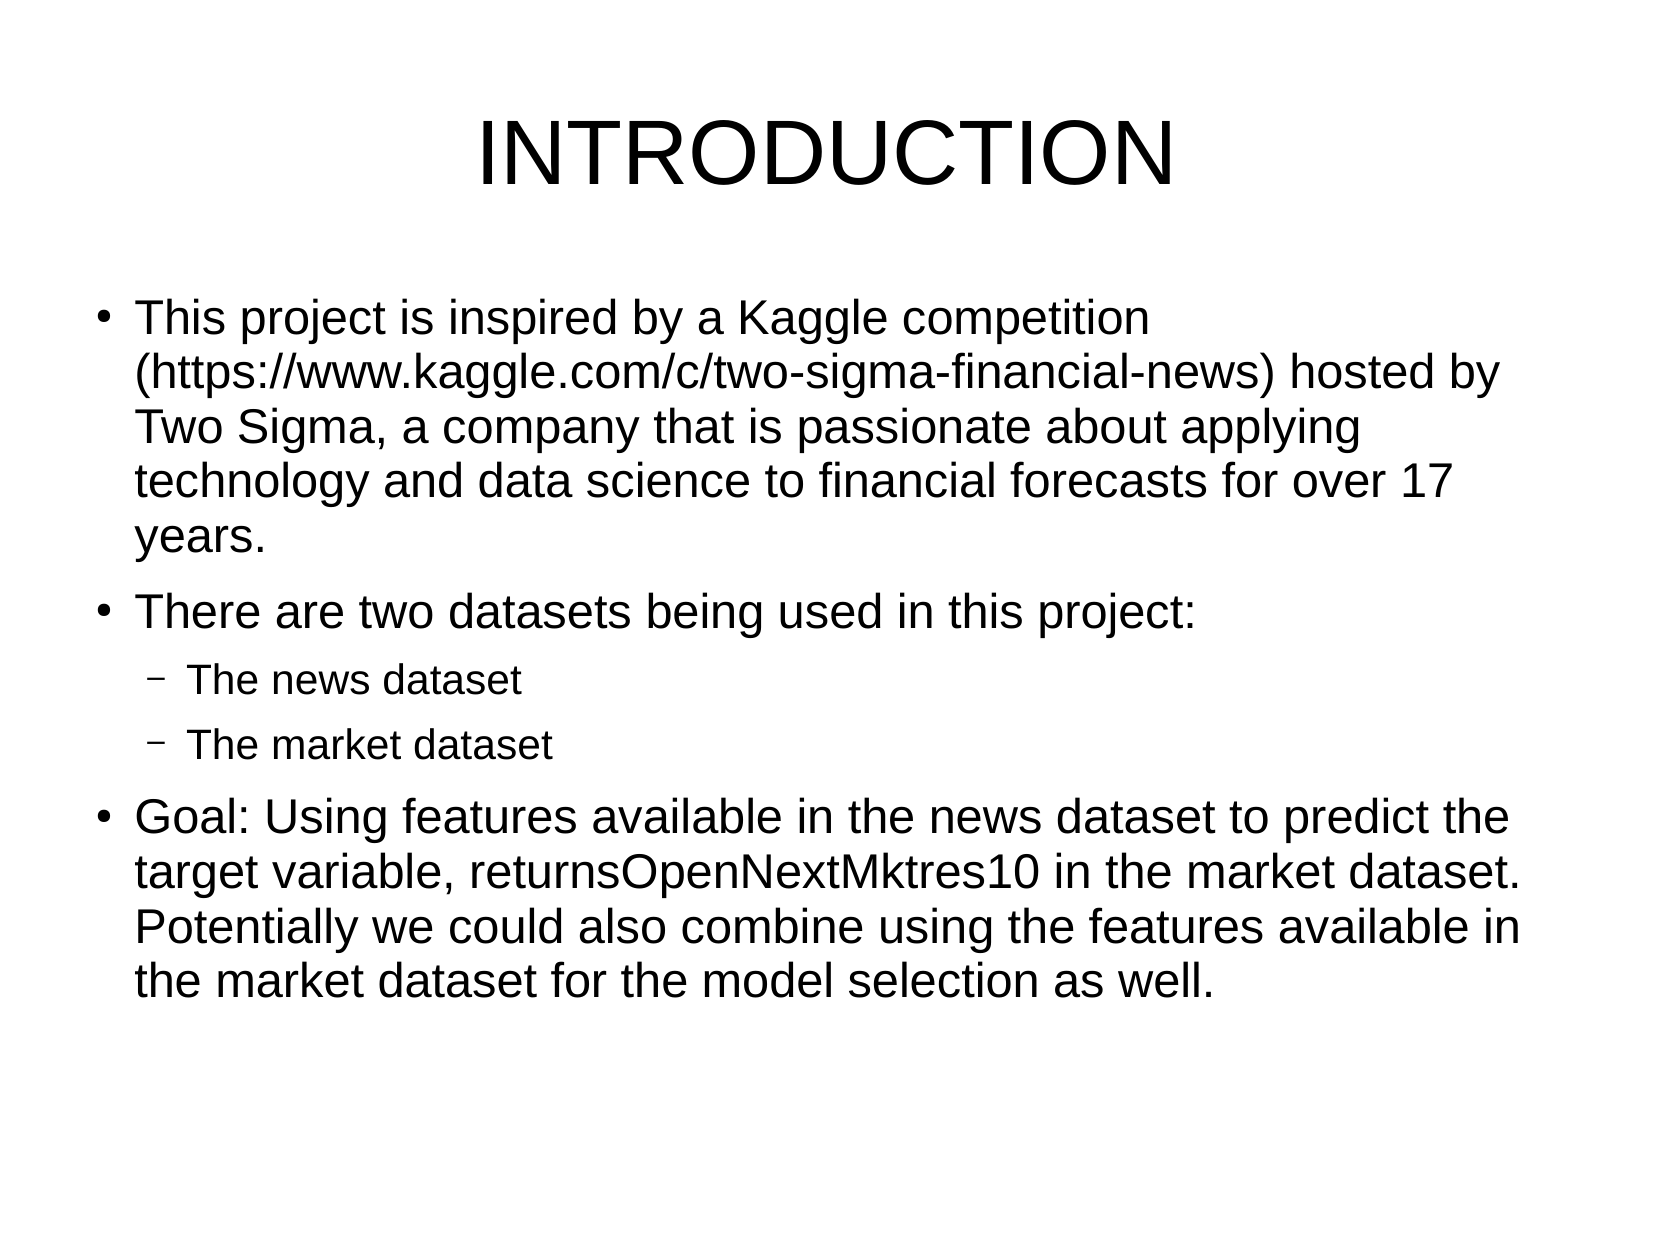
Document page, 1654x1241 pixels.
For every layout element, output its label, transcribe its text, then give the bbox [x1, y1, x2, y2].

list This project is inspired by a Kaggle competition (https://www.kaggle.com/c/two-sigma-financial-news) hosted by Two Sigma, a company that is passionate about applying technology and data science to financial forecasts for over 17 years. There are two datasets being used in this project: The news dataset The market dataset Goal: Using features available in the news dataset to predict the target variable, returnsOpenNextMktres10 in the market dataset. Potentially we could also combine using the features available in the market dataset for the model selection as well. [82, 290, 1571, 1010]
title INTRODUCTION [82, 49, 1571, 257]
